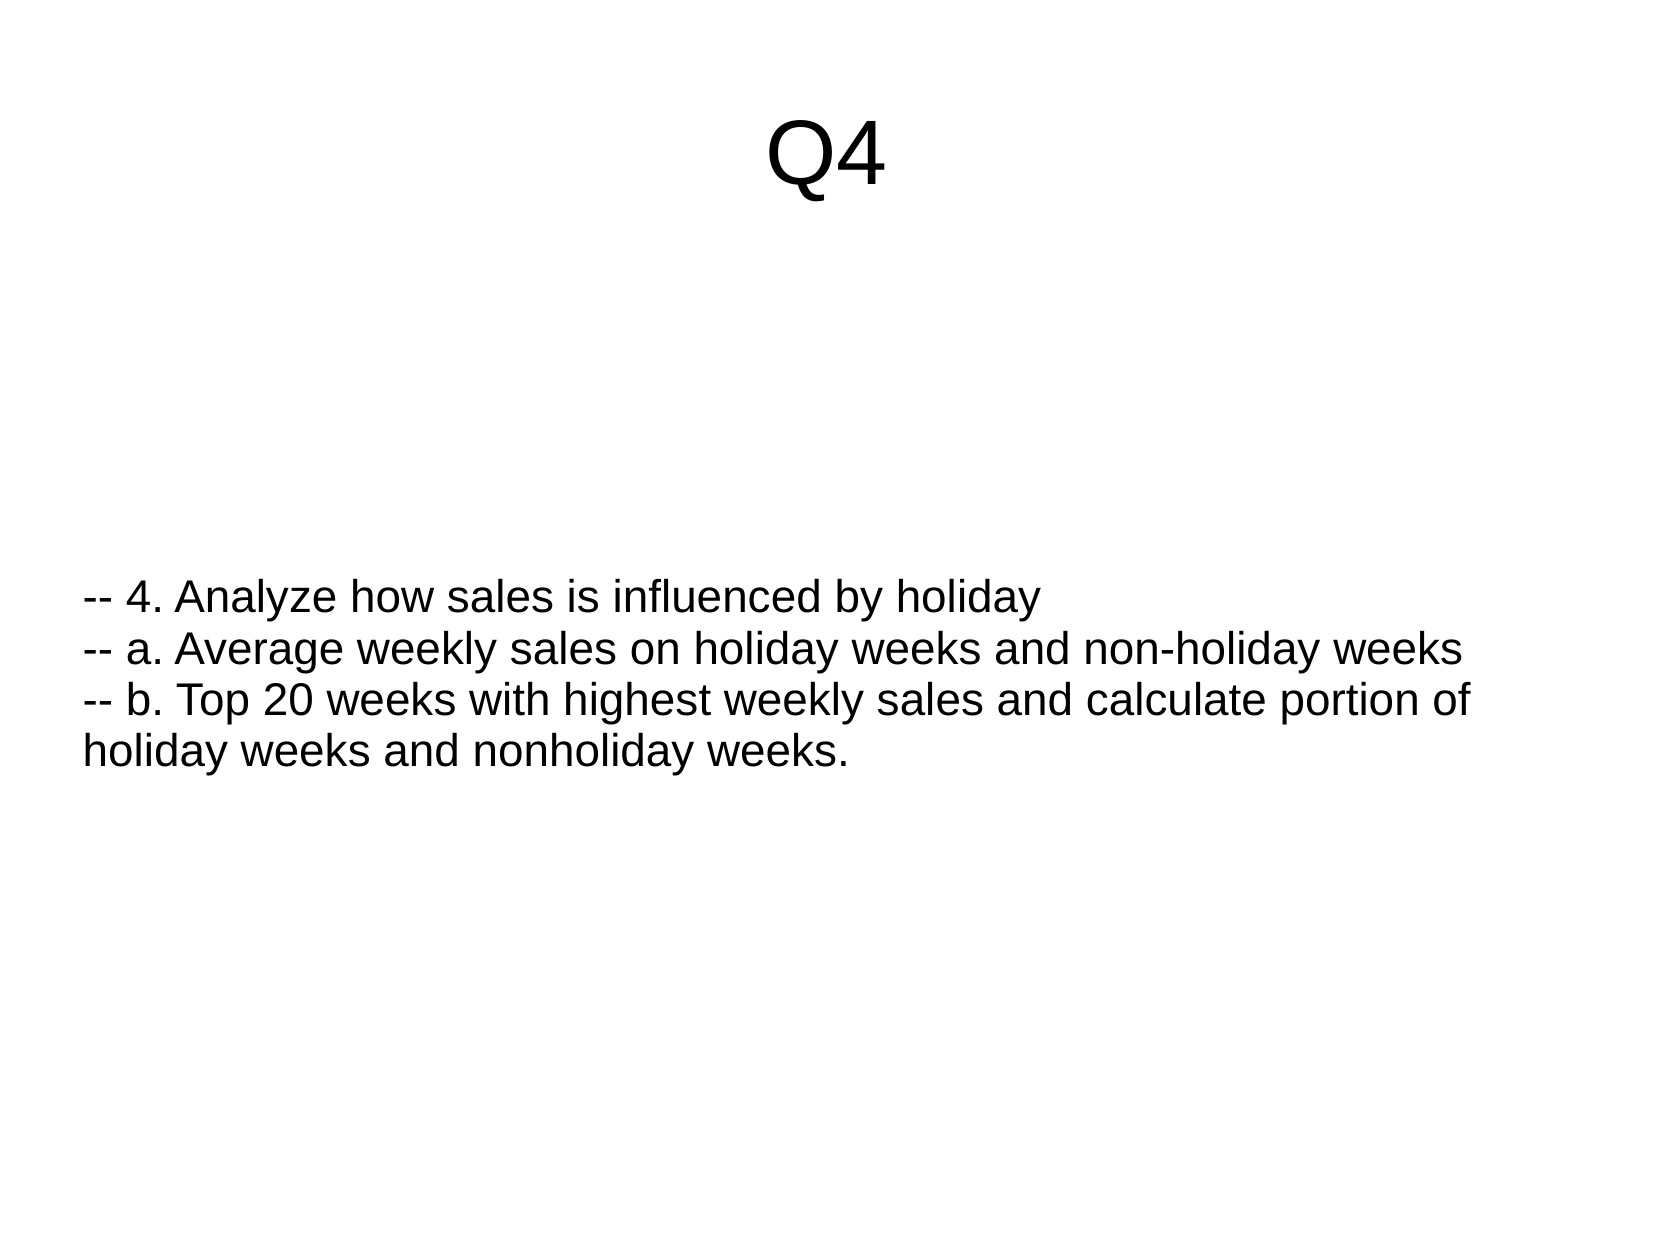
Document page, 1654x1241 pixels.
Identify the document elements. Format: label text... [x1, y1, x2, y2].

title Q4 [82, 49, 1571, 257]
subtitle -- 4. Analyze how sales is influenced by holiday -- a. Average weekly sales on holiday weeks and non-holiday weeks -- b. Top 20 weeks with highest weekly sales and calculate portion of holiday weeks and nonholiday weeks. [82, 290, 1571, 1109]
